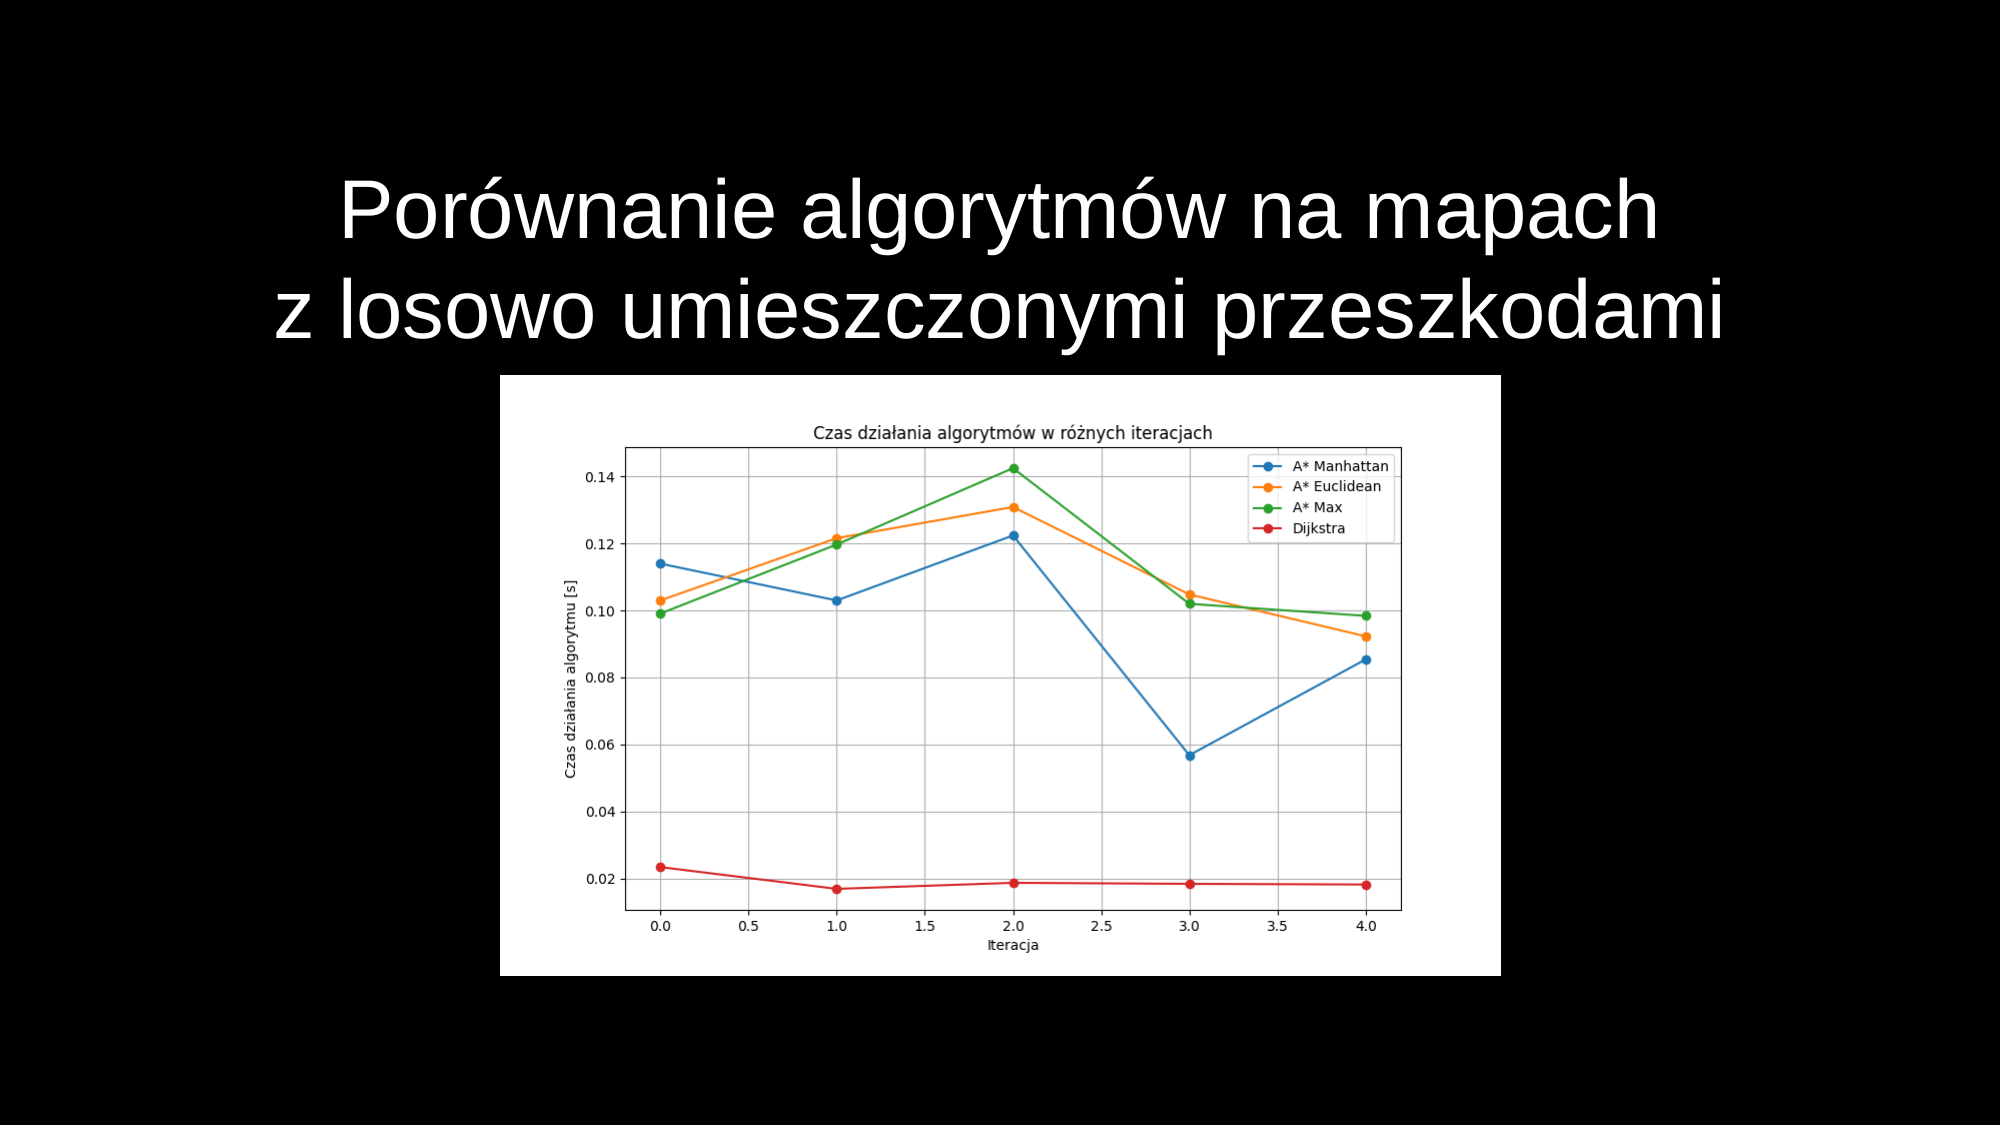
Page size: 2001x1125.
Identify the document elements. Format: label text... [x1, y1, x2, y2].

title Porównanie algorytmów na mapach z losowo umieszczonymi przeszkodami [187, 143, 1813, 367]
picture [500, 375, 1501, 976]
